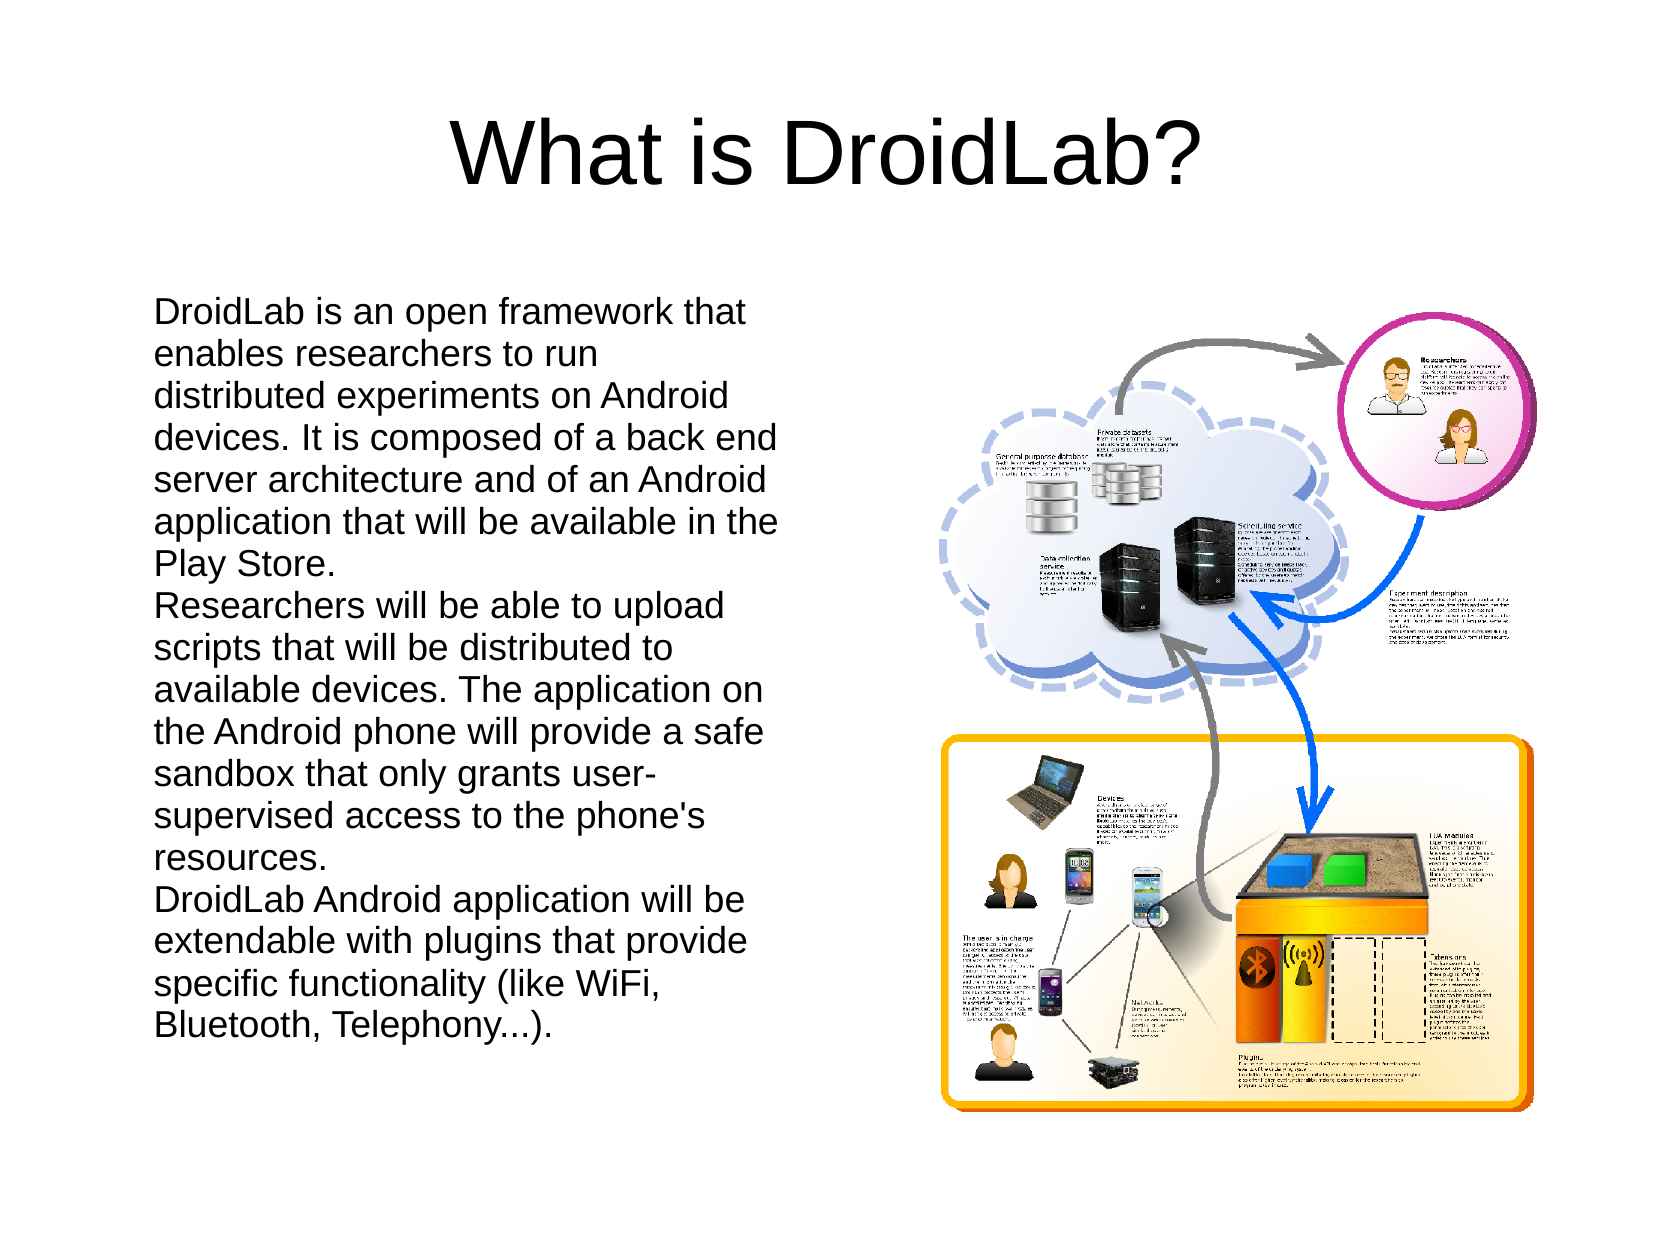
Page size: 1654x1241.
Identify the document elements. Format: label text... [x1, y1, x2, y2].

list DroidLab is an open framework that enables researchers to run distributed experiments on Android devices. It is composed of a back end server architecture and of an Android application that will be available in the Play Store. Researchers will be able to upload scripts that will be distributed to available devices. The application on the Android phone will provide a safe sandbox that only grants user-supervised access to the phone's resources. DroidLab Android application will be extendable with plugins that provide specific functionality (like WiFi, Bluetooth, Telephony...). [82, 290, 781, 1109]
picture [930, 304, 1546, 1126]
title What is DroidLab? [82, 49, 1571, 257]
